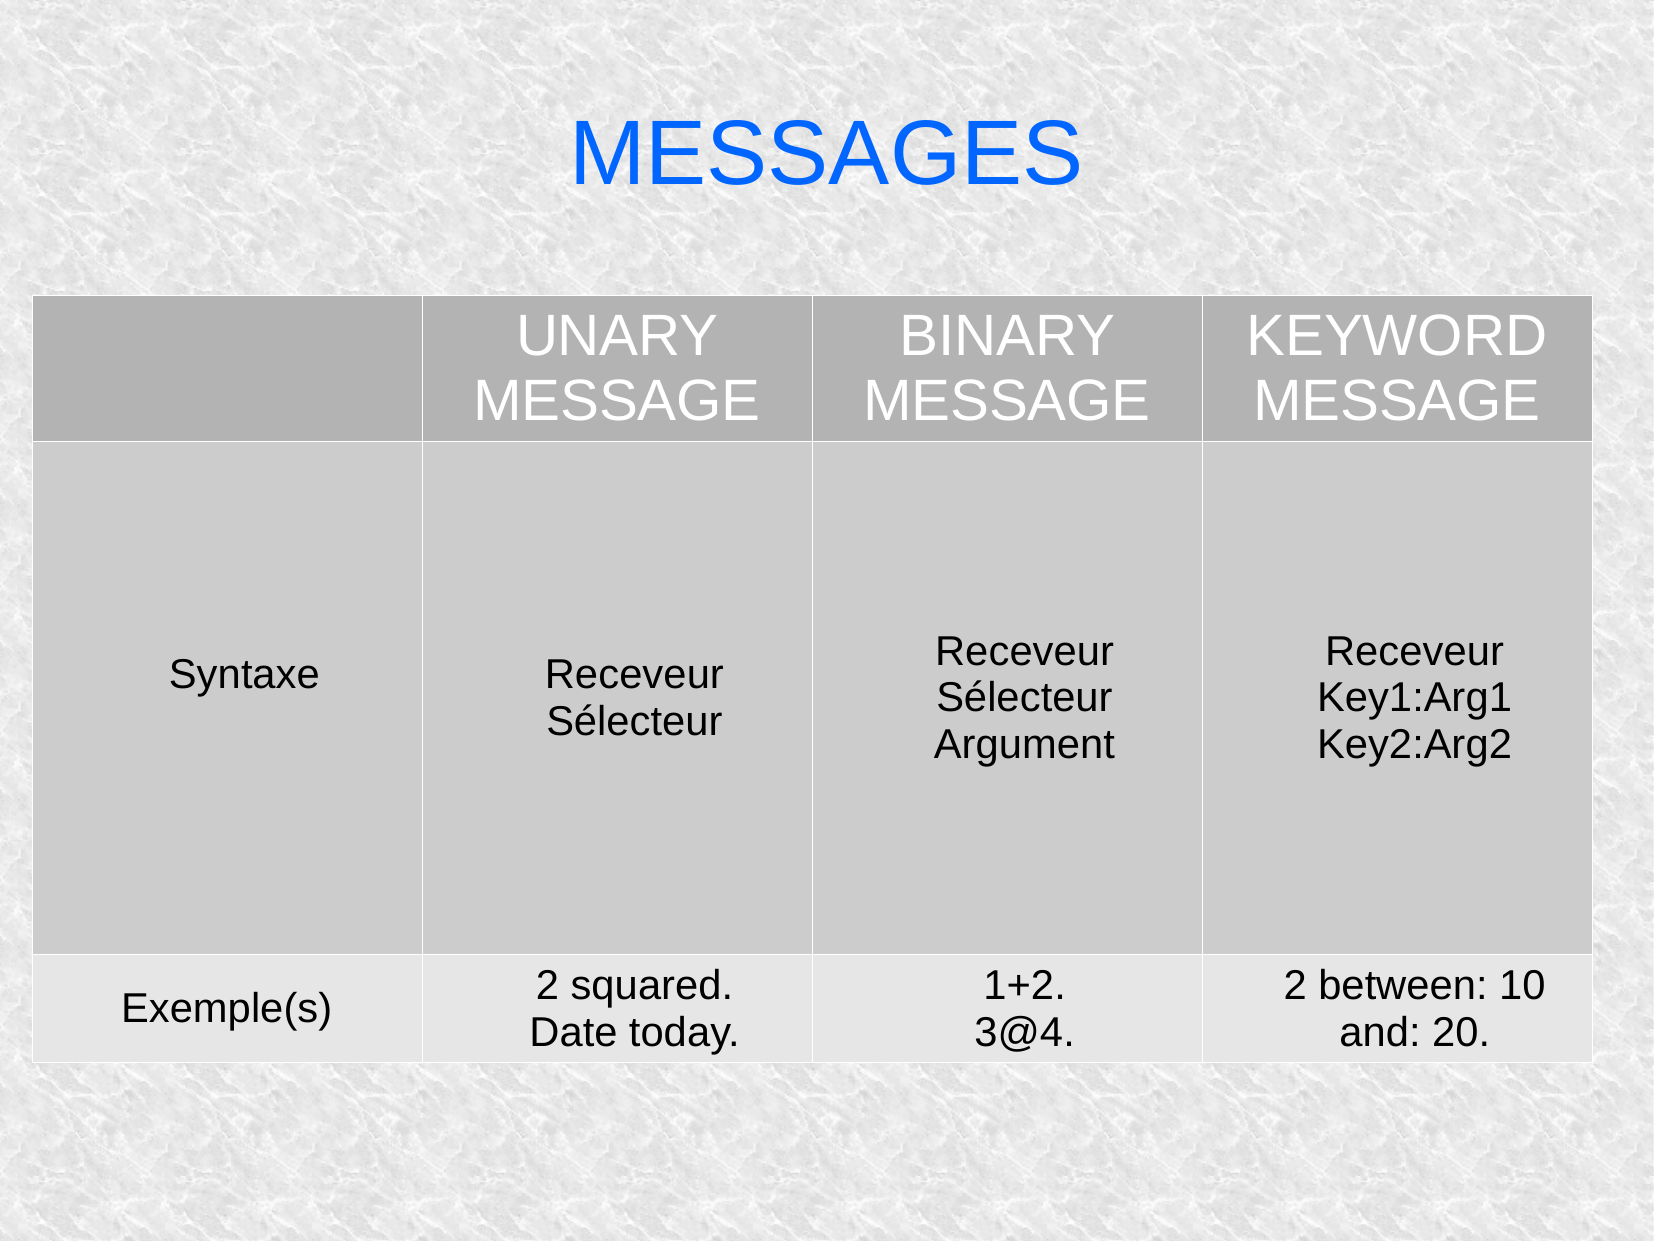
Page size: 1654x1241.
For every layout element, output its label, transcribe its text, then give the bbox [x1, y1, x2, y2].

table_header UNARY MESSAGE [423, 296, 812, 441]
picture [0, 0, 1654, 1241]
title MESSAGES [82, 49, 1571, 257]
table_header BINARY MESSAGE [813, 296, 1202, 441]
table_header [33, 296, 422, 441]
table_cell 1+2. 3@4. [813, 955, 1202, 1062]
table_cell 2 between: 10 and: 20. [1203, 955, 1592, 1062]
table_cell Exemple(s) [33, 955, 422, 1062]
table_cell Receveur Sélecteur [423, 442, 812, 954]
table_header KEYWORD MESSAGE [1203, 296, 1592, 441]
table_cell 2 squared. Date today. [423, 955, 812, 1062]
table_cell Syntaxe [33, 442, 422, 954]
table_cell Receveur Key1:Arg1 Key2:Arg2 [1203, 442, 1592, 954]
table_cell Receveur Sélecteur Argument [813, 442, 1202, 954]
list [82, 290, 1571, 295]
